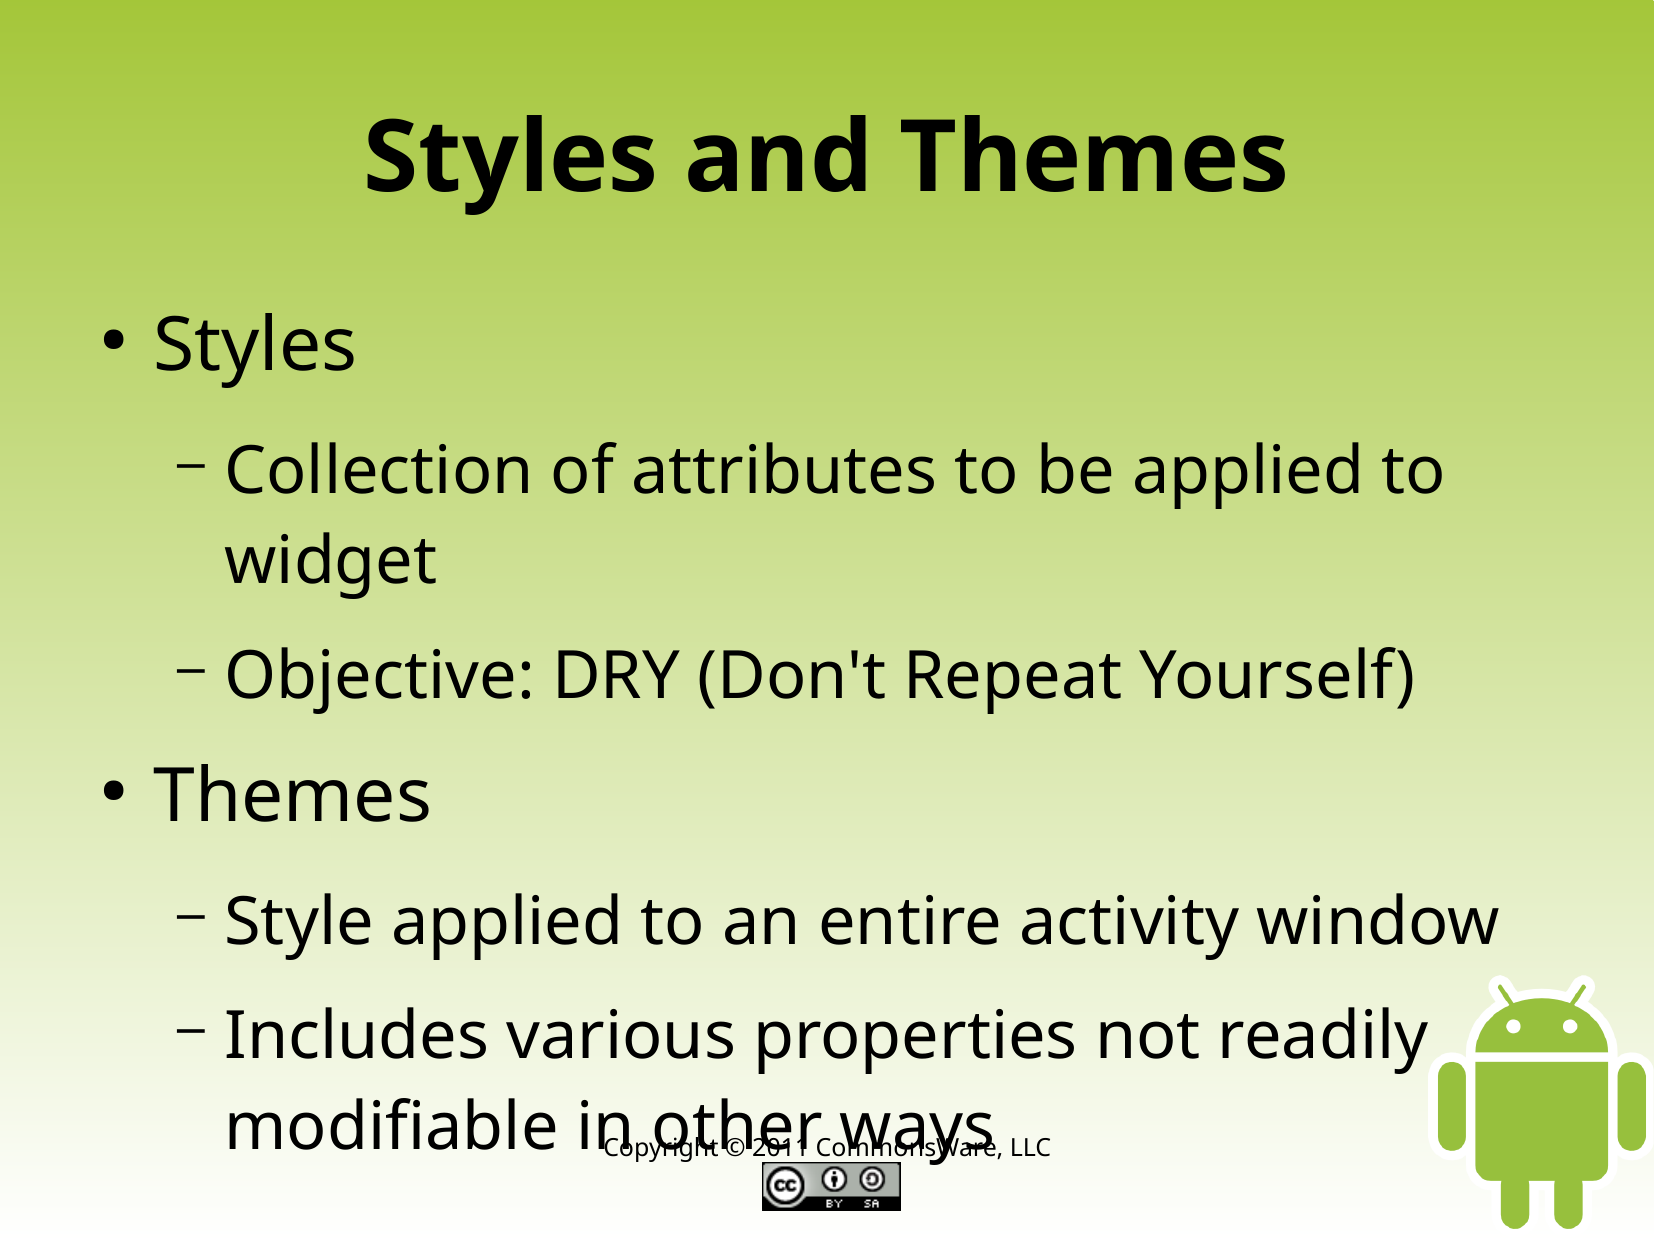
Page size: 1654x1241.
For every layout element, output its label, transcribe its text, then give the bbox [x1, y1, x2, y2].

picture [762, 1162, 901, 1211]
list Styles Collection of attributes to be applied to widget Objective: DRY (Don't Repeat Yourself) Themes Style applied to an entire activity window Includes various properties not readily modifiable in other ways [82, 290, 1571, 1109]
picture [1428, 975, 1654, 1238]
title Styles and Themes [82, 49, 1571, 257]
